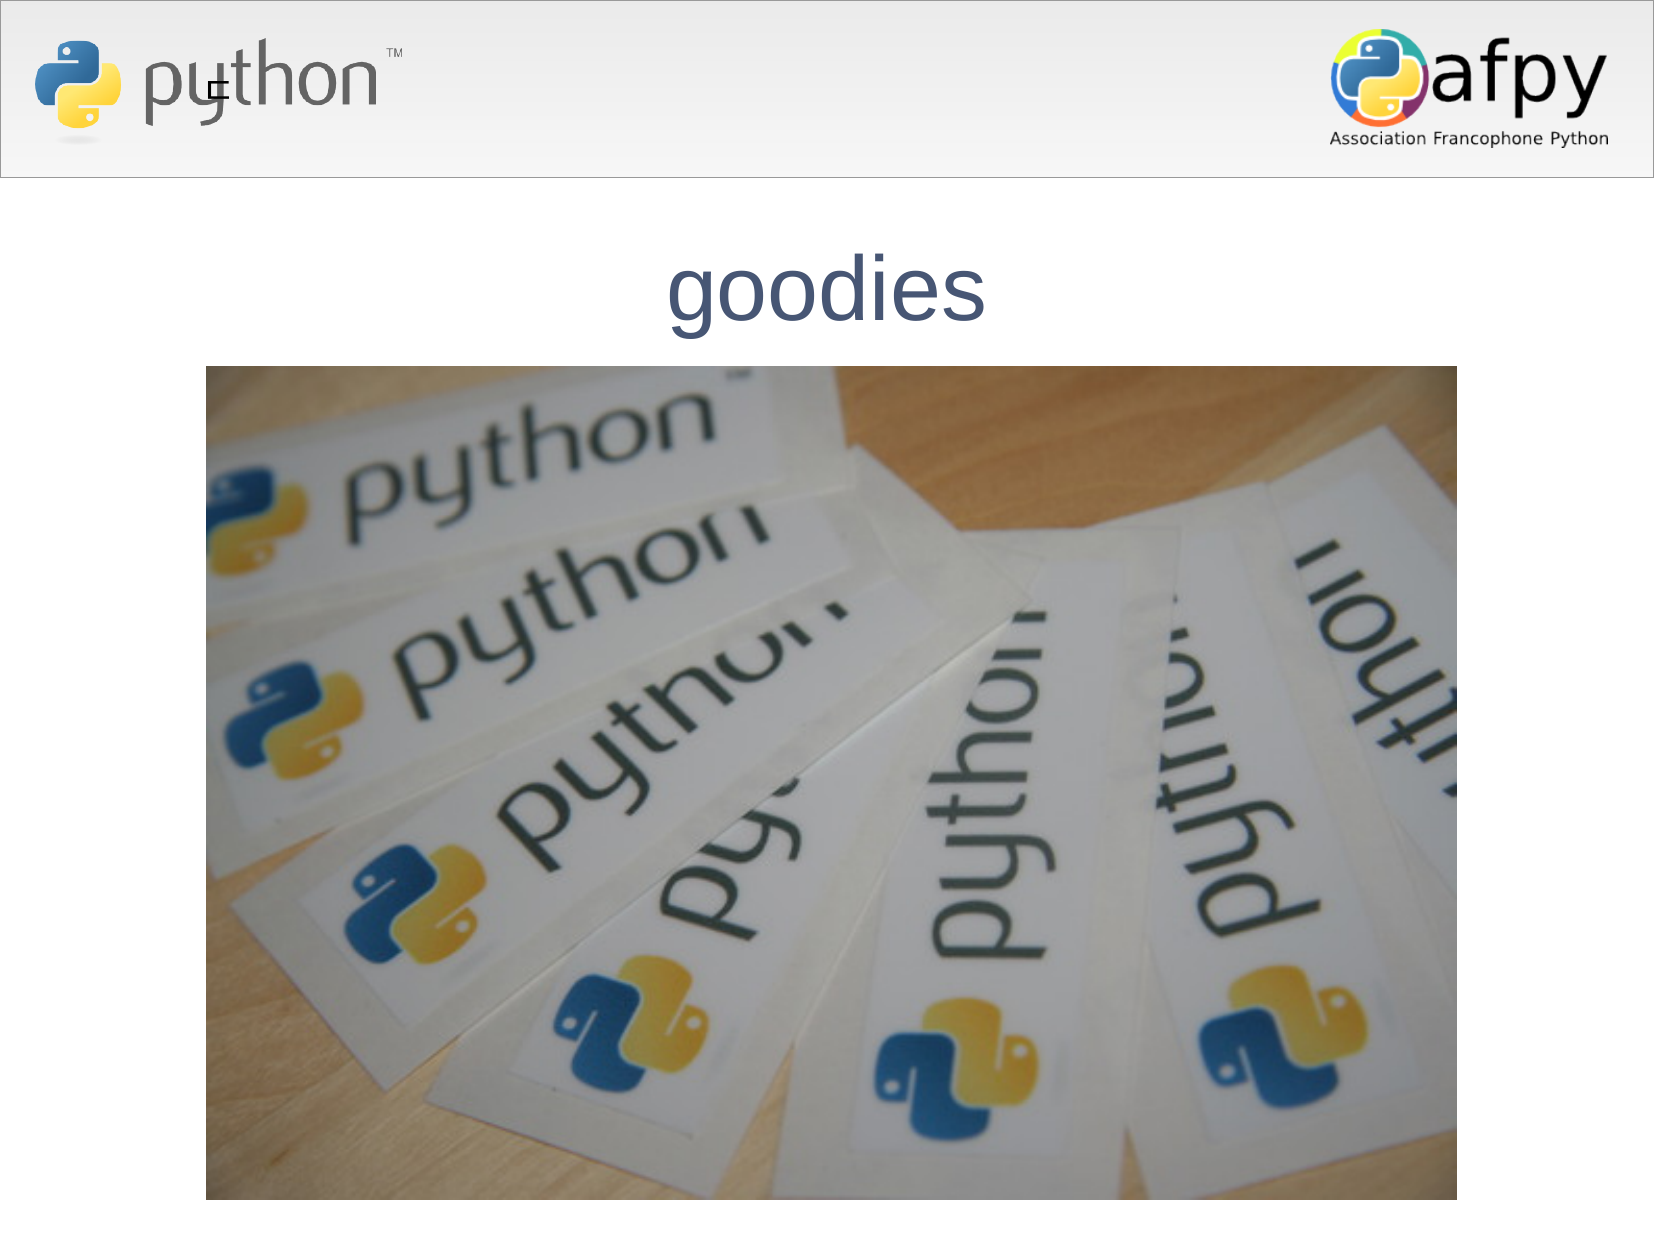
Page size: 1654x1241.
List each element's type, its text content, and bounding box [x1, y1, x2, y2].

picture [206, 366, 1457, 1200]
picture [1330, 29, 1608, 148]
title goodies [82, 192, 1571, 385]
picture [35, 38, 402, 145]
